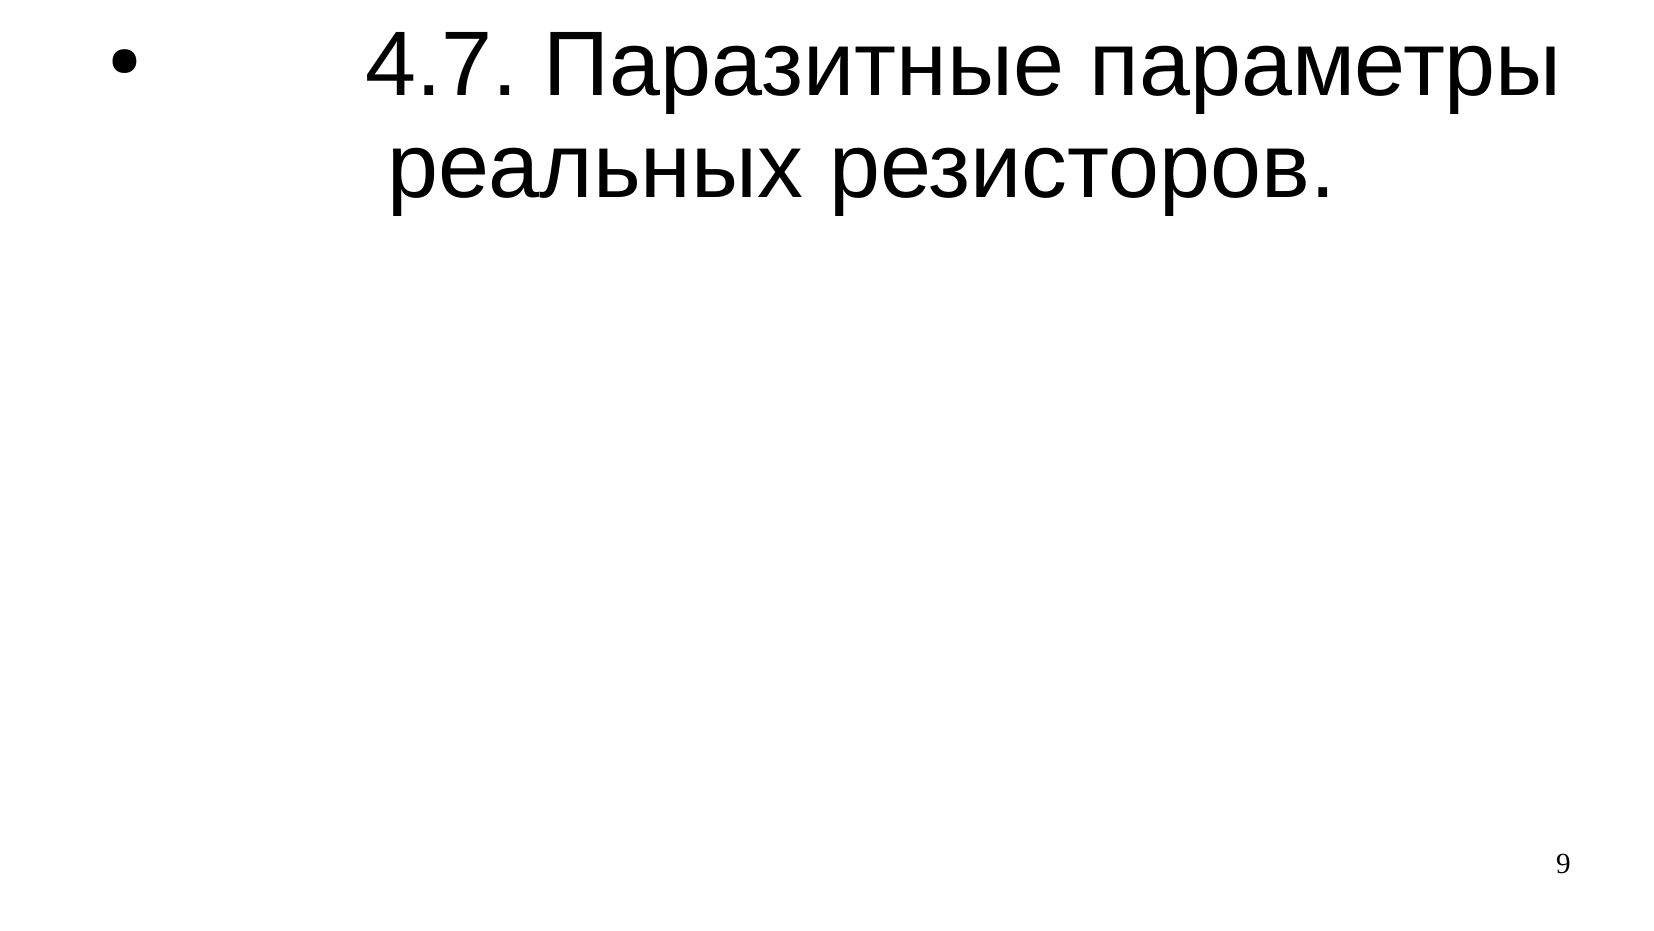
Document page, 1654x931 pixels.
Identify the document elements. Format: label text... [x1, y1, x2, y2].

title 4.7. Паразитные параметры реальных резисторов. [82, 12, 1571, 218]
